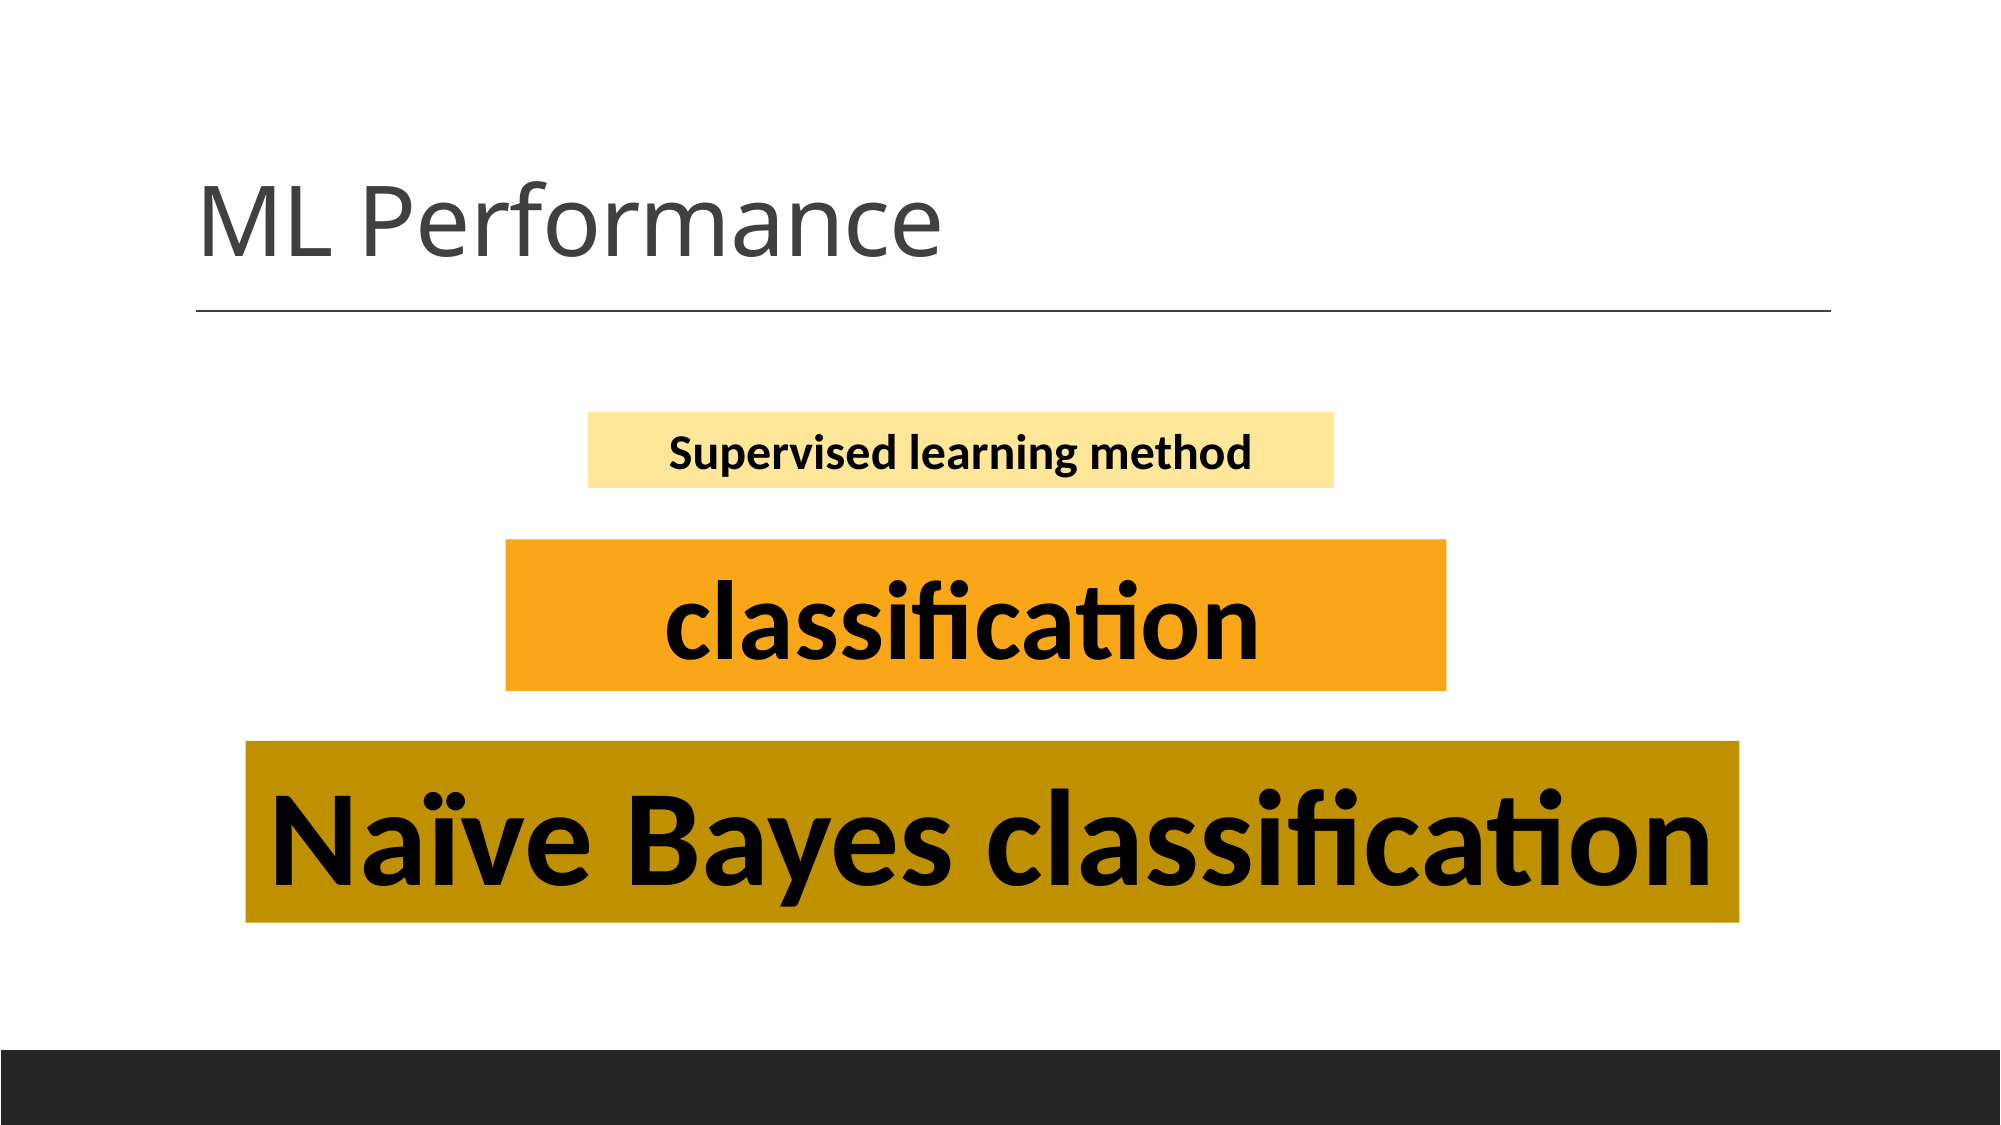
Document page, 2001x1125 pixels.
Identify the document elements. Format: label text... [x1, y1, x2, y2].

text_box classification [505, 539, 1447, 691]
title ML Performance [180, 47, 1831, 286]
text_box Naïve Bayes classification [245, 740, 1740, 923]
text_box Supervised learning method [588, 412, 1334, 488]
